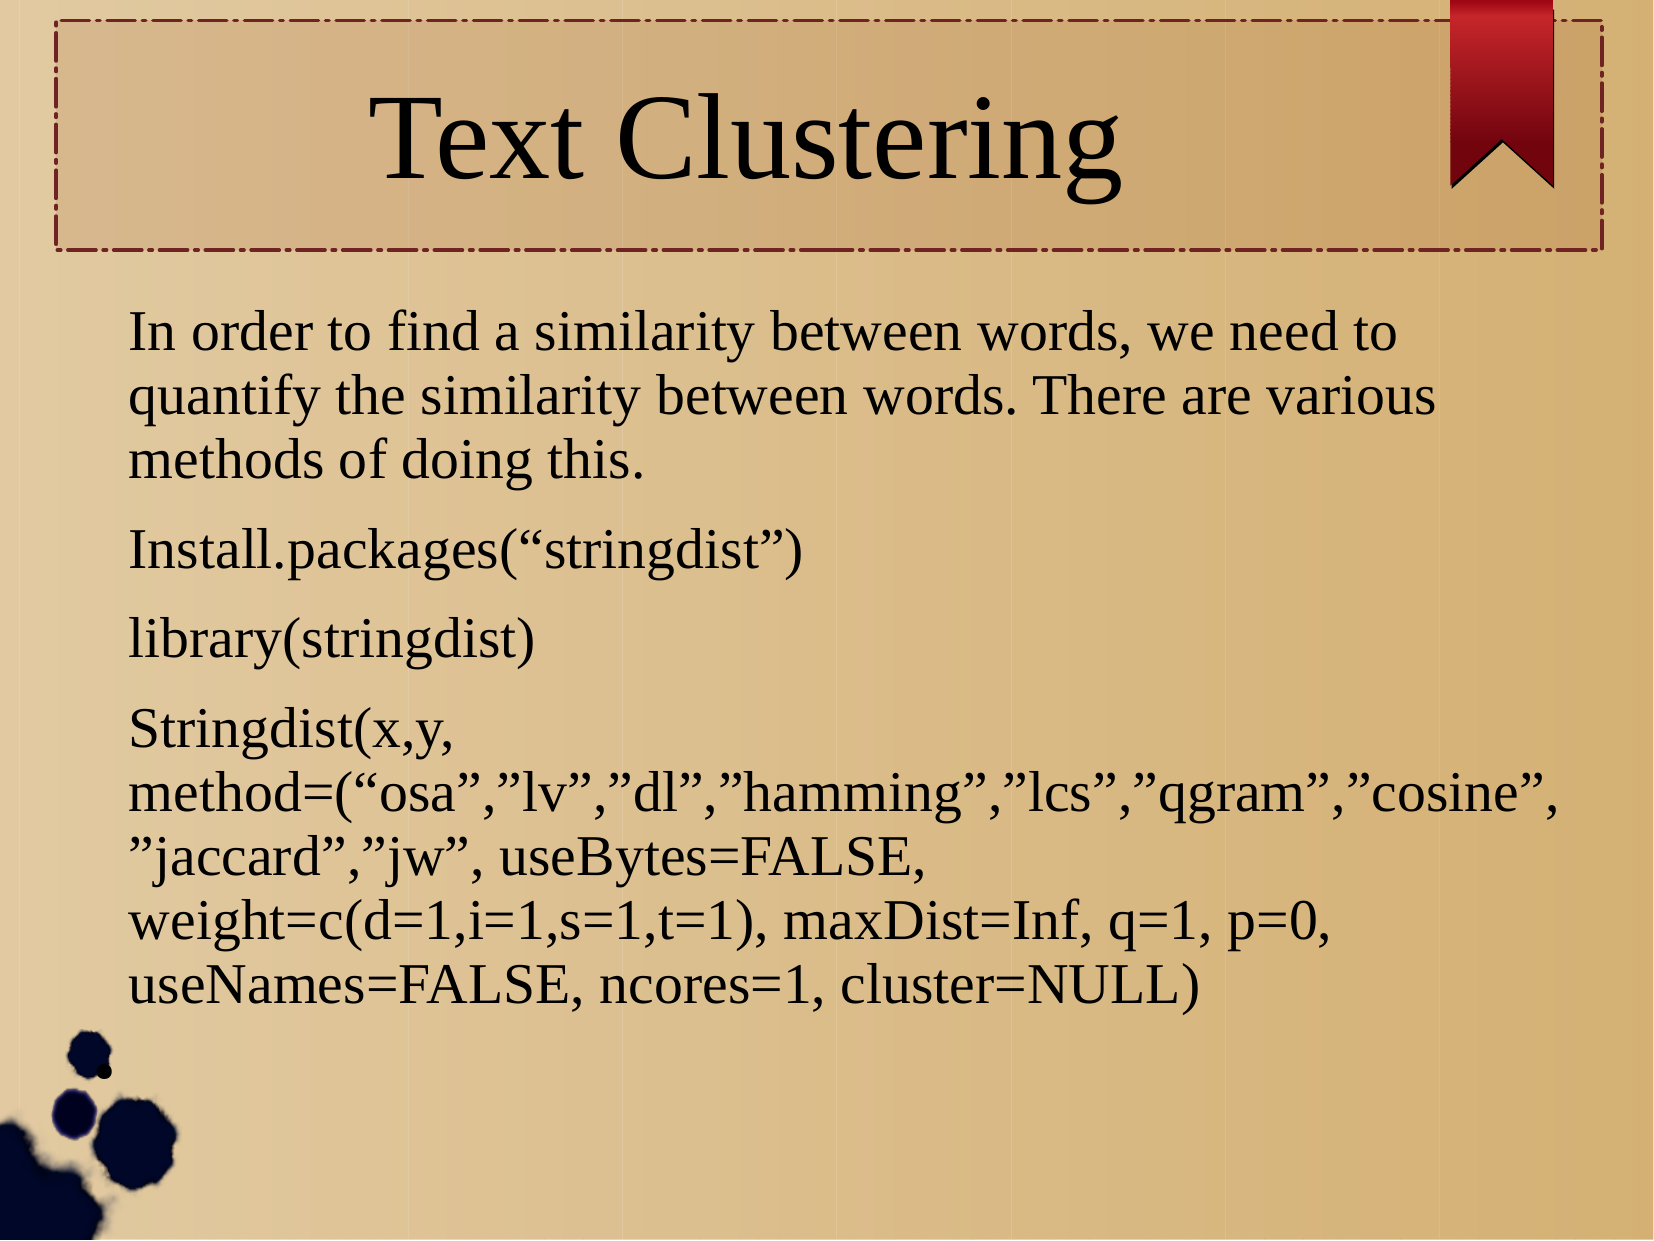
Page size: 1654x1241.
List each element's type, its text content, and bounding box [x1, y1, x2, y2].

list In order to find a similarity between words, we need to quantify the similarity between words. There are various methods of doing this. Install.packages(“stringdist”) library(stringdist) Stringdist(x,y, method=(“osa”,”lv”,”dl”,”hamming”,”lcs”,”qgram”,”cosine”,”jaccard”,”jw”, useBytes=FALSE, weight=c(d=1,i=1,s=1,t=1), maxDist=Inf, q=1, p=0, useNames=FALSE, ncores=1, cluster=NULL) [82, 299, 1571, 1019]
title Text Clustering [82, 47, 1412, 229]
